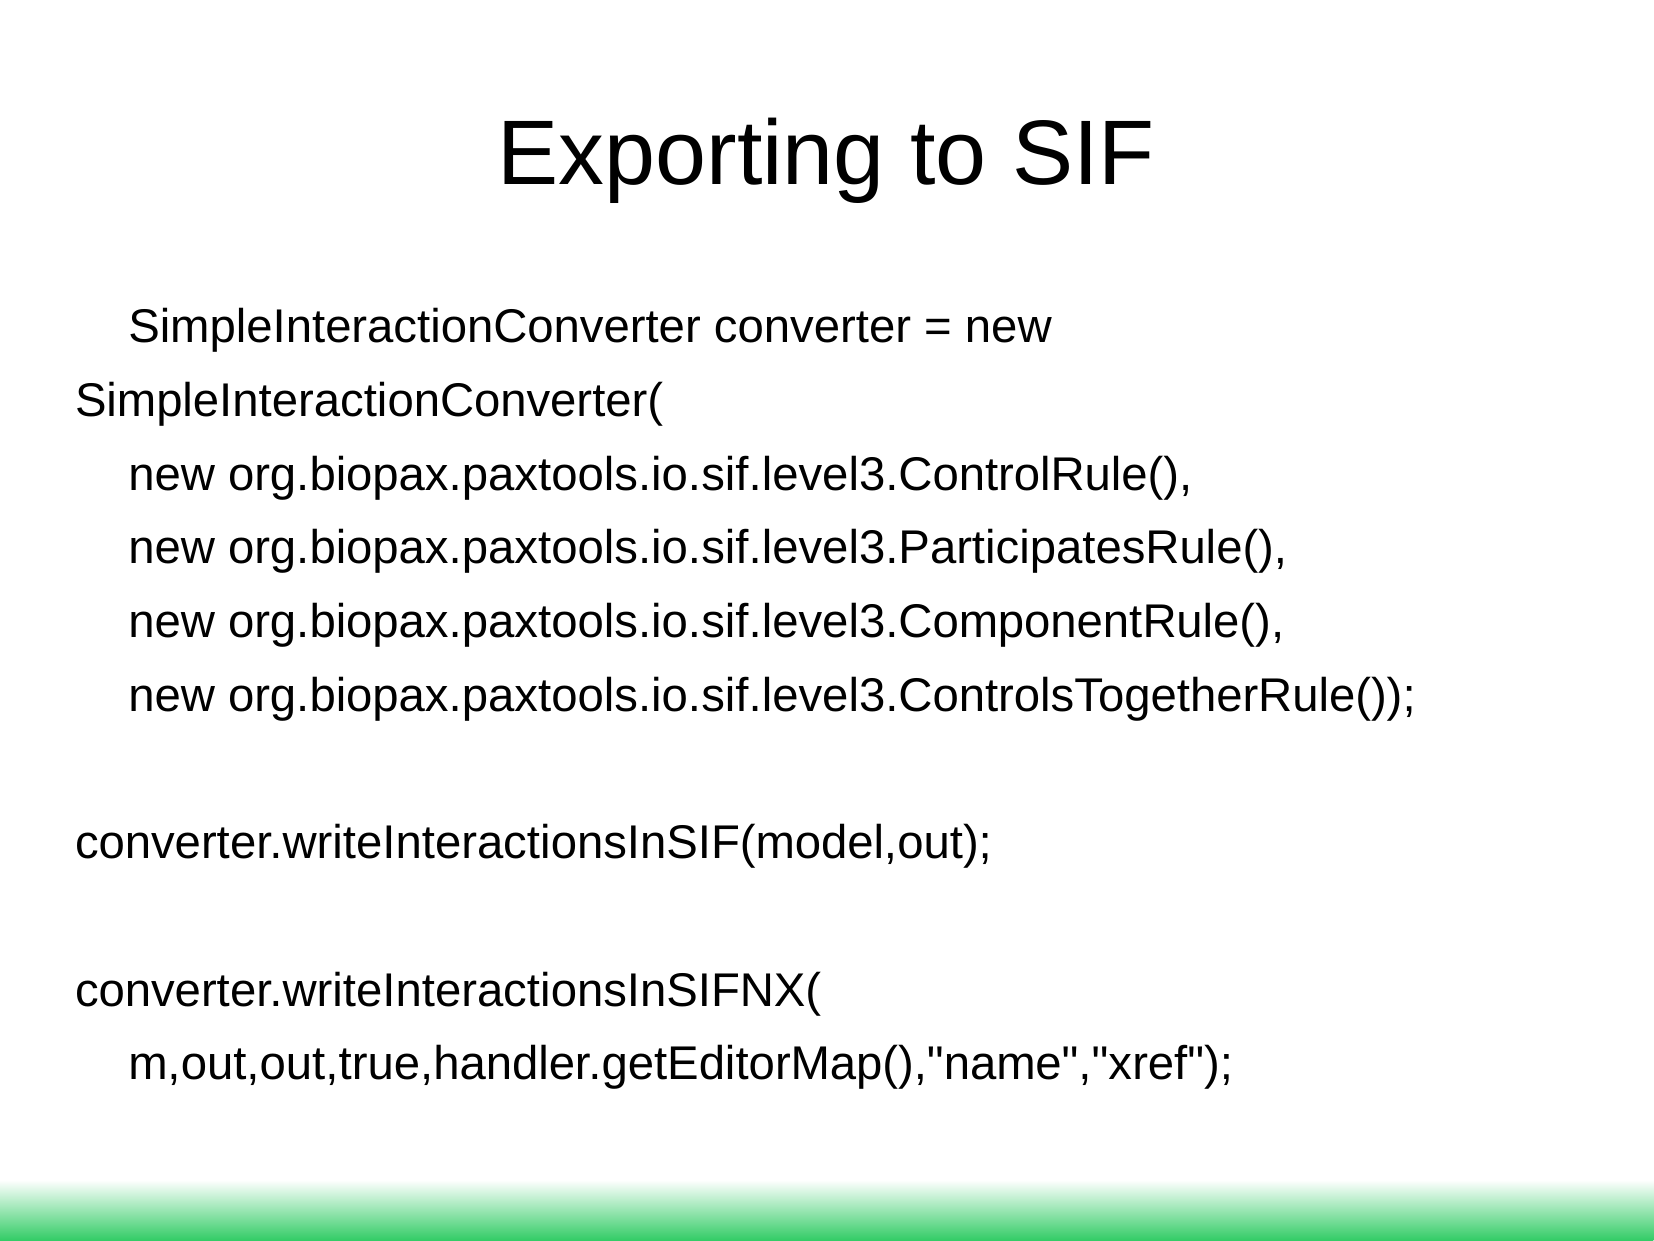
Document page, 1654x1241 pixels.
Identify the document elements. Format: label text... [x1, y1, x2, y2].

title Exporting to SIF [82, 49, 1571, 257]
list SimpleInteractionConverter converter = new SimpleInteractionConverter( new org.biopax.paxtools.io.sif.level3.ControlRule(), new org.biopax.paxtools.io.sif.level3.ParticipatesRule(), new org.biopax.paxtools.io.sif.level3.ComponentRule(), new org.biopax.paxtools.io.sif.level3.ControlsTogetherRule()); converter.writeInteractionsInSIF(model,out); converter.writeInteractionsInSIFNX( m,out,out,true,handler.getEditorMap(),"name","xref"); [75, 300, 1571, 1109]
